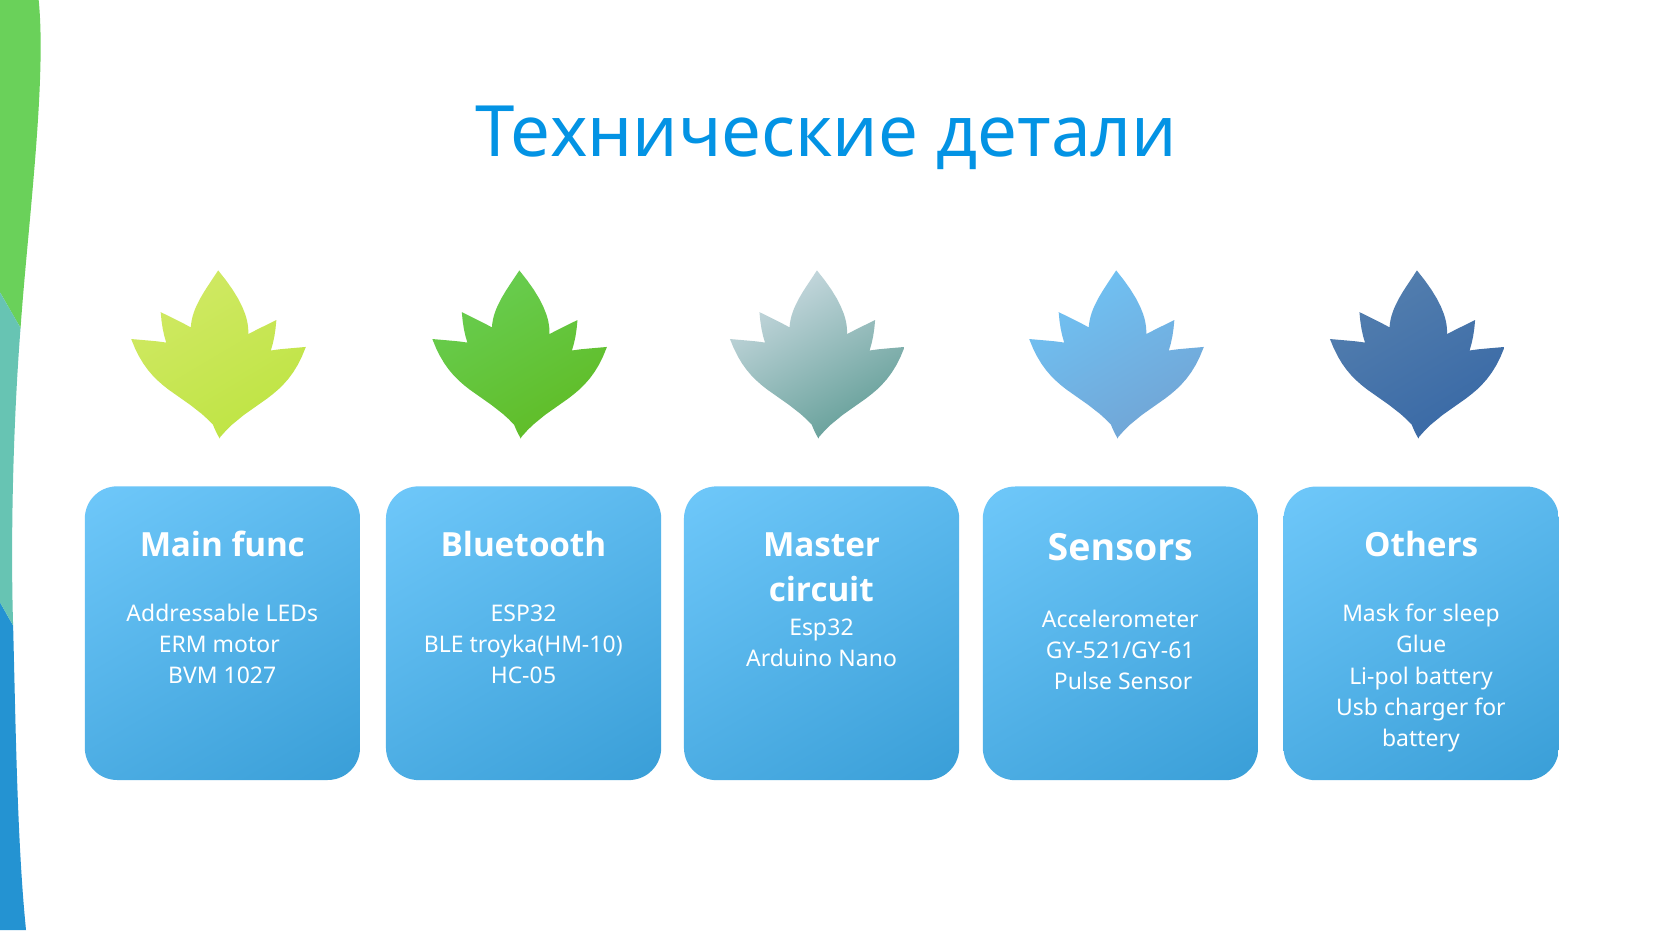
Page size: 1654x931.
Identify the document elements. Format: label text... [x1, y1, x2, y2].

text_box [432, 270, 607, 439]
text_box [1329, 270, 1505, 439]
text_box Others Mask for sleep Glue Li-pol battery Usb charger for battery [1283, 486, 1559, 781]
text_box Sensors Accelerometer GY-521/GY-61 Pulse Sensor [982, 486, 1259, 781]
text_box Технические детали [0, 78, 1654, 178]
text_box [1029, 270, 1204, 439]
text_box Bluetooth ESP32 BLE troyka(HM-10) HC-05 [385, 486, 662, 781]
text_box [729, 270, 905, 439]
text_box Main func Addressable LEDs ERM motor BVM 1027 [84, 486, 361, 781]
text_box Master circuit Esp32 Arduino Nano [683, 486, 960, 781]
text_box [131, 270, 306, 439]
